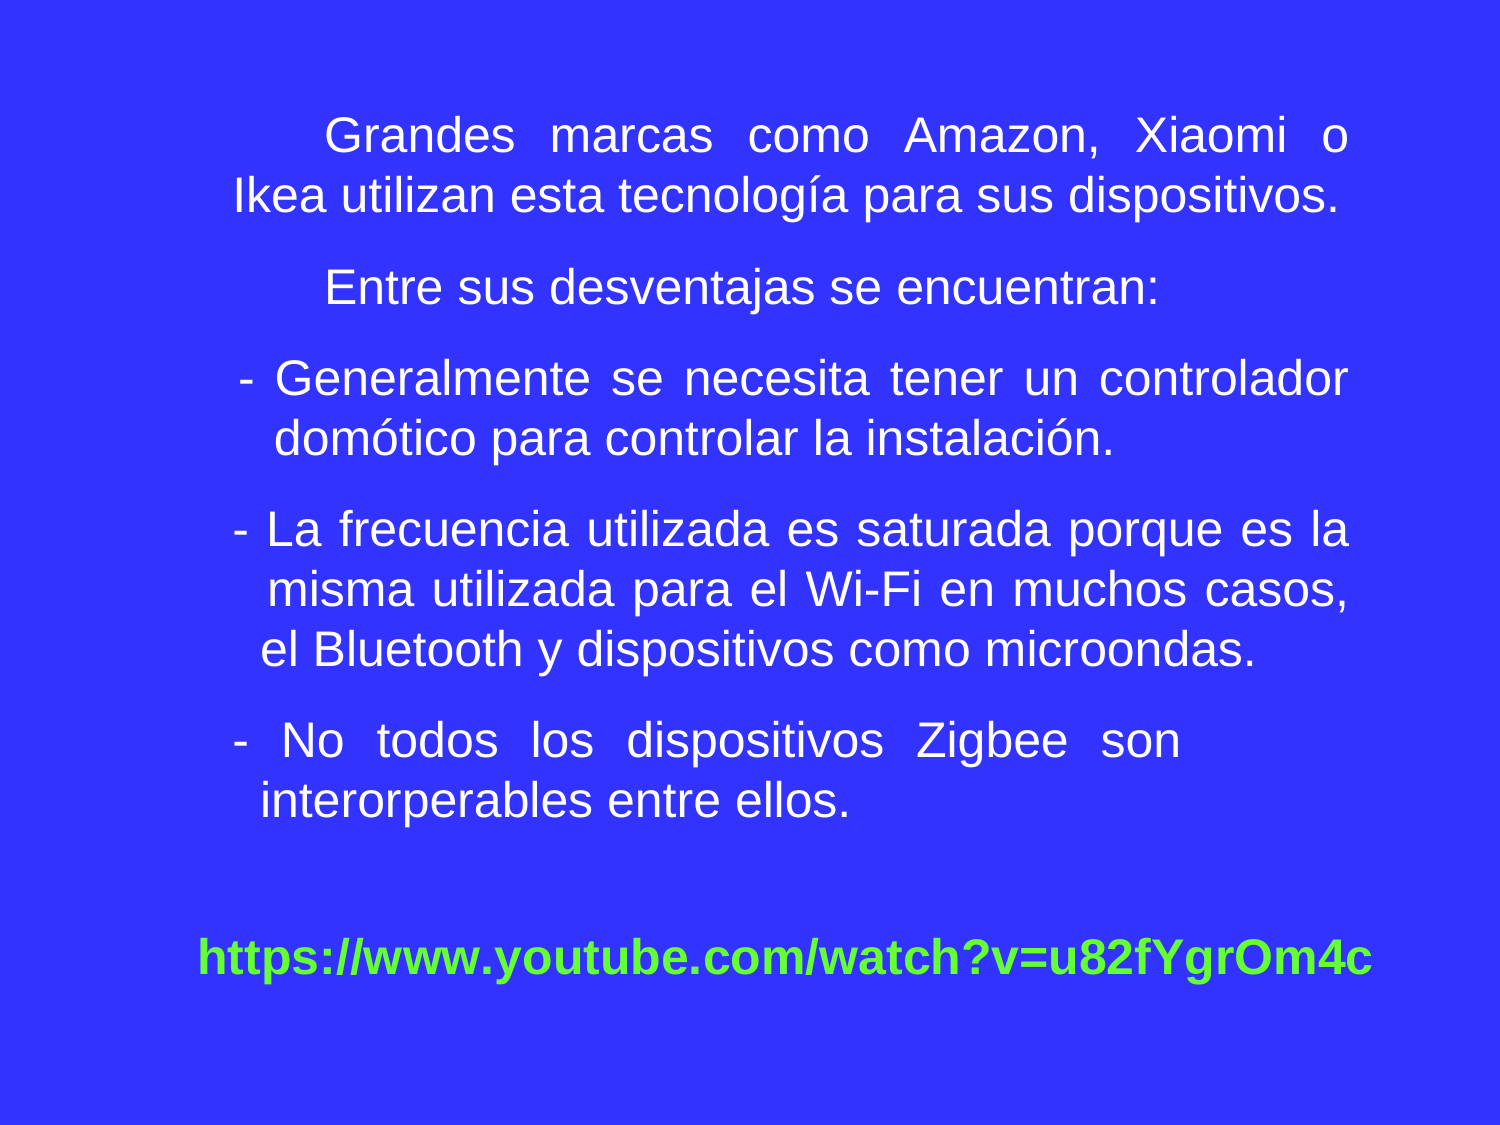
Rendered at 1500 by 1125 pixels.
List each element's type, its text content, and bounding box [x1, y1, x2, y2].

text_box https://www.youtube.com/watch?v=u82fYgrOm4c [182, 916, 1390, 993]
text_box Grandes marcas como Amazon, Xiaomi o Ikea utilizan esta tecnología para sus dispositivos. Entre sus desventajas se encuentran: - Generalmente se necesita tener un controlador domótico para controlar la instalación. - La frecuencia utilizada es saturada porque es la misma utilizada para el Wi-Fi en muchos casos, el Bluetooth y dispositivos como microondas. - No todos los dispositivos Zigbee son interorperables entre ellos. [159, 95, 1365, 927]
